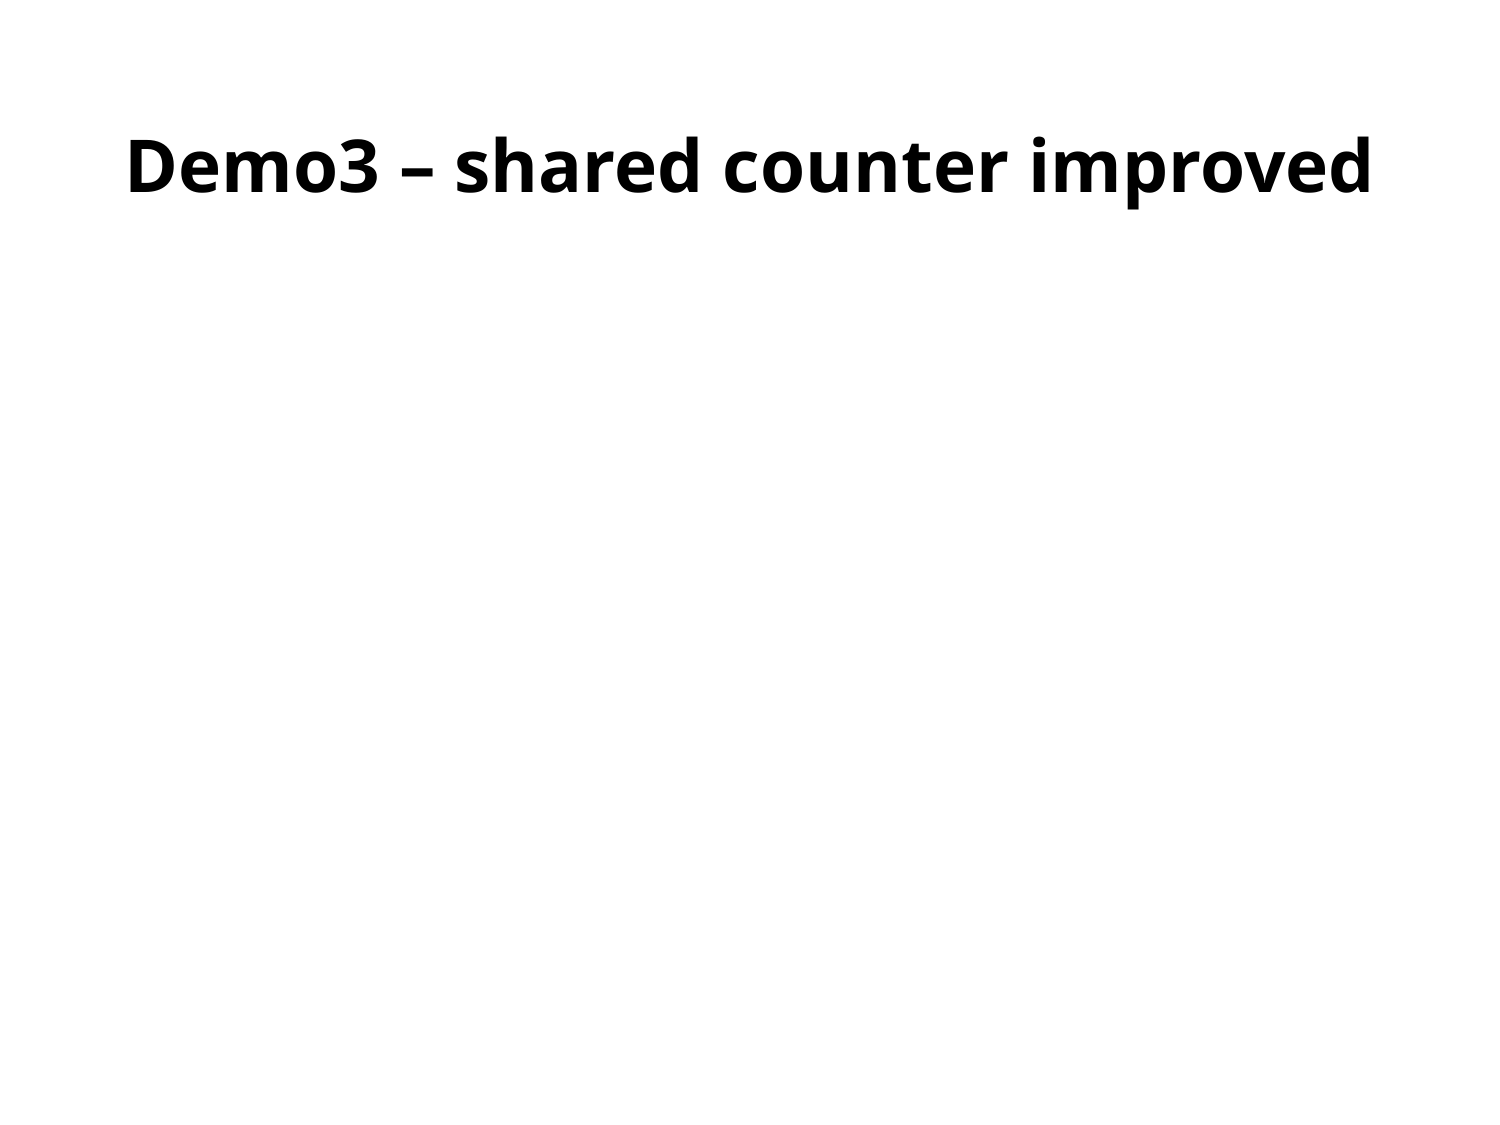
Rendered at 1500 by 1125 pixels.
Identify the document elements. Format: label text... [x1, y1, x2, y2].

title Demo3 – shared counter improved [103, 59, 1397, 278]
